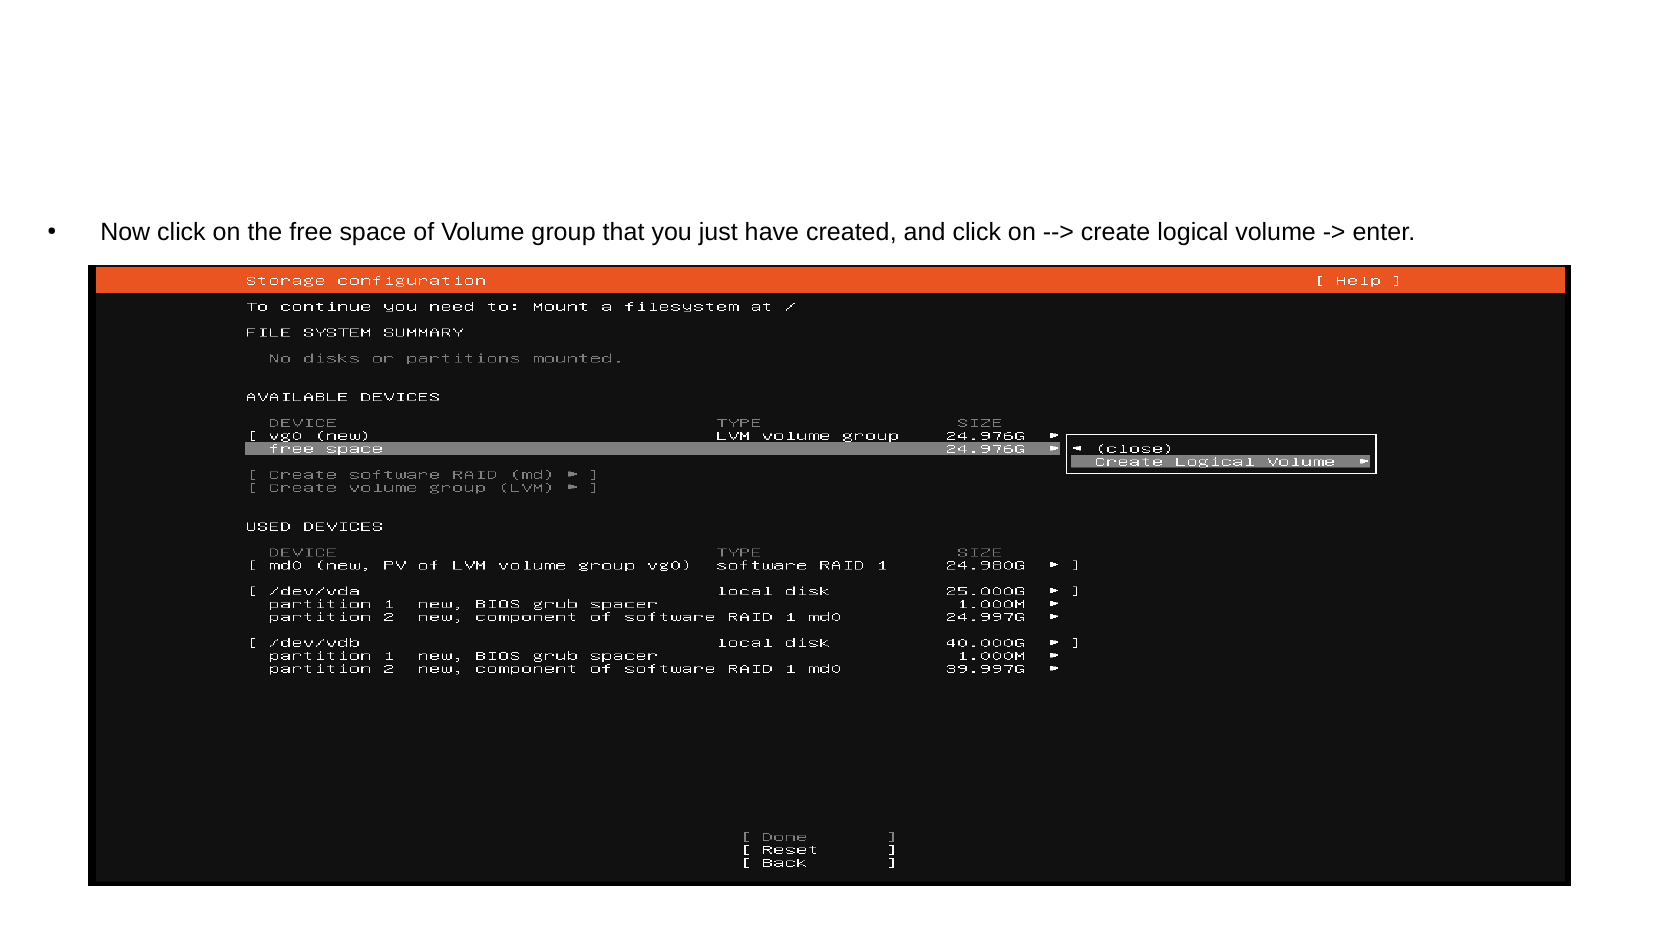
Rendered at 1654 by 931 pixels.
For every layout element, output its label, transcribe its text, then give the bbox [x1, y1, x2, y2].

list Now click on the free space of Volume group that you just have created, and click on --> create logical volume -> enter. [29, 217, 1571, 916]
picture [88, 265, 1571, 886]
